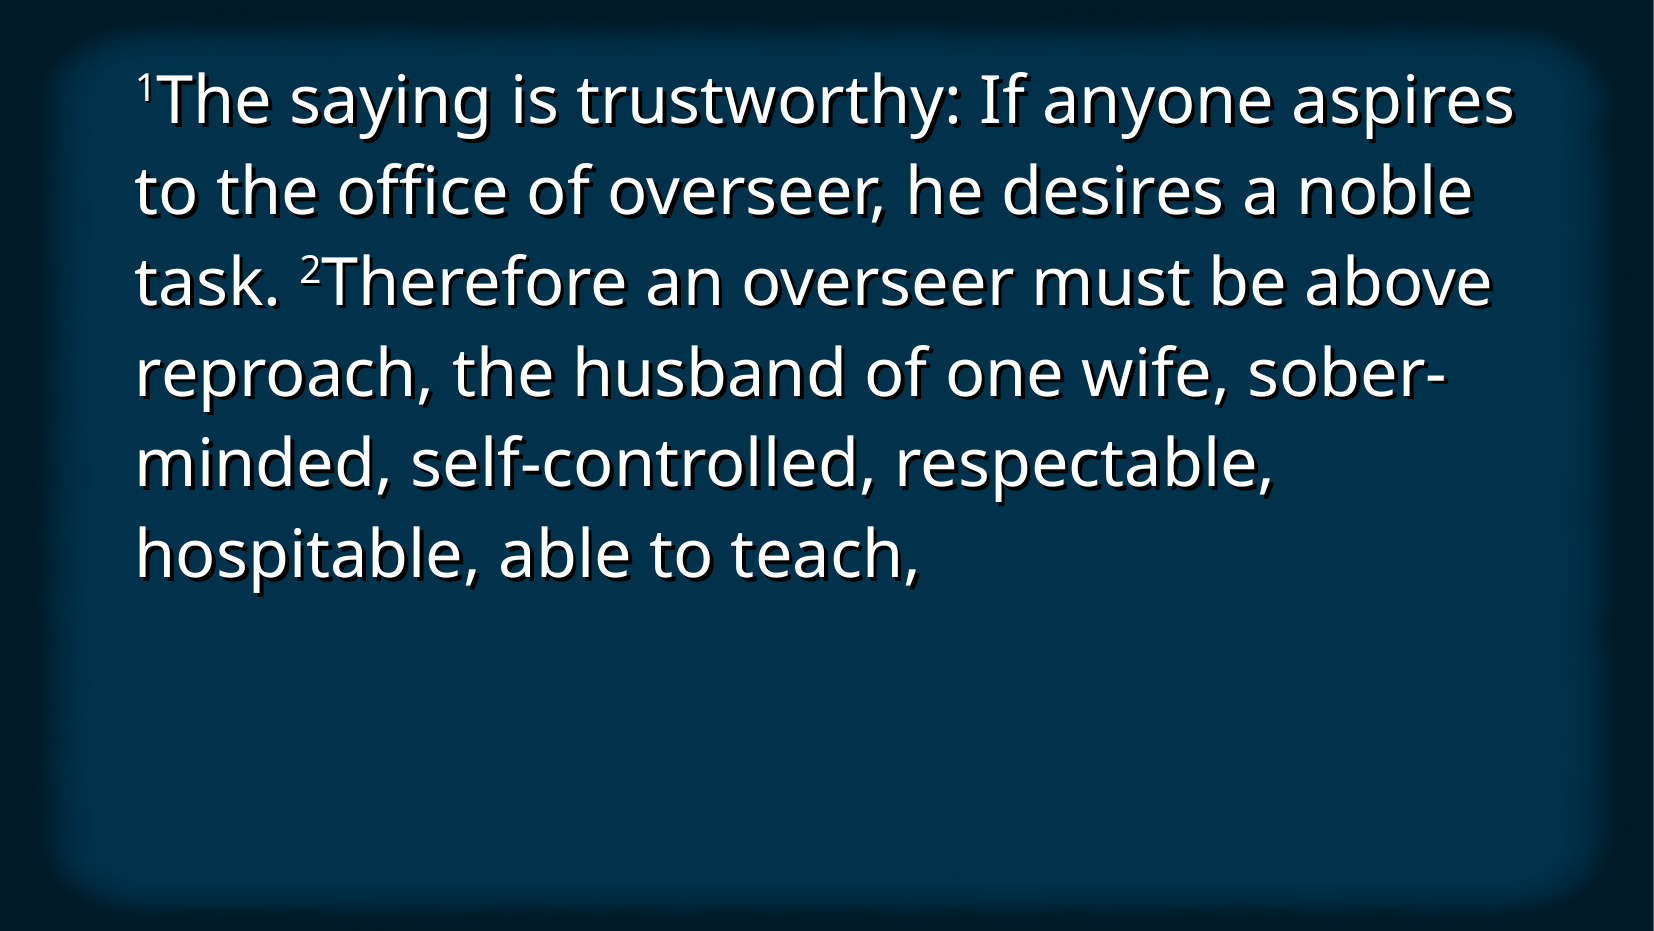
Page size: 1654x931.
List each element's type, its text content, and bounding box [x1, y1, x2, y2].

picture [0, 0, 1654, 931]
text_box 1The saying is trustworthy: If anyone aspires to the office of overseer, he desires a noble task. 2Therefore an overseer must be above reproach, the husband of one wife, sober-minded, self-controlled, respectable, hospitable, able to teach, [120, 45, 1561, 593]
